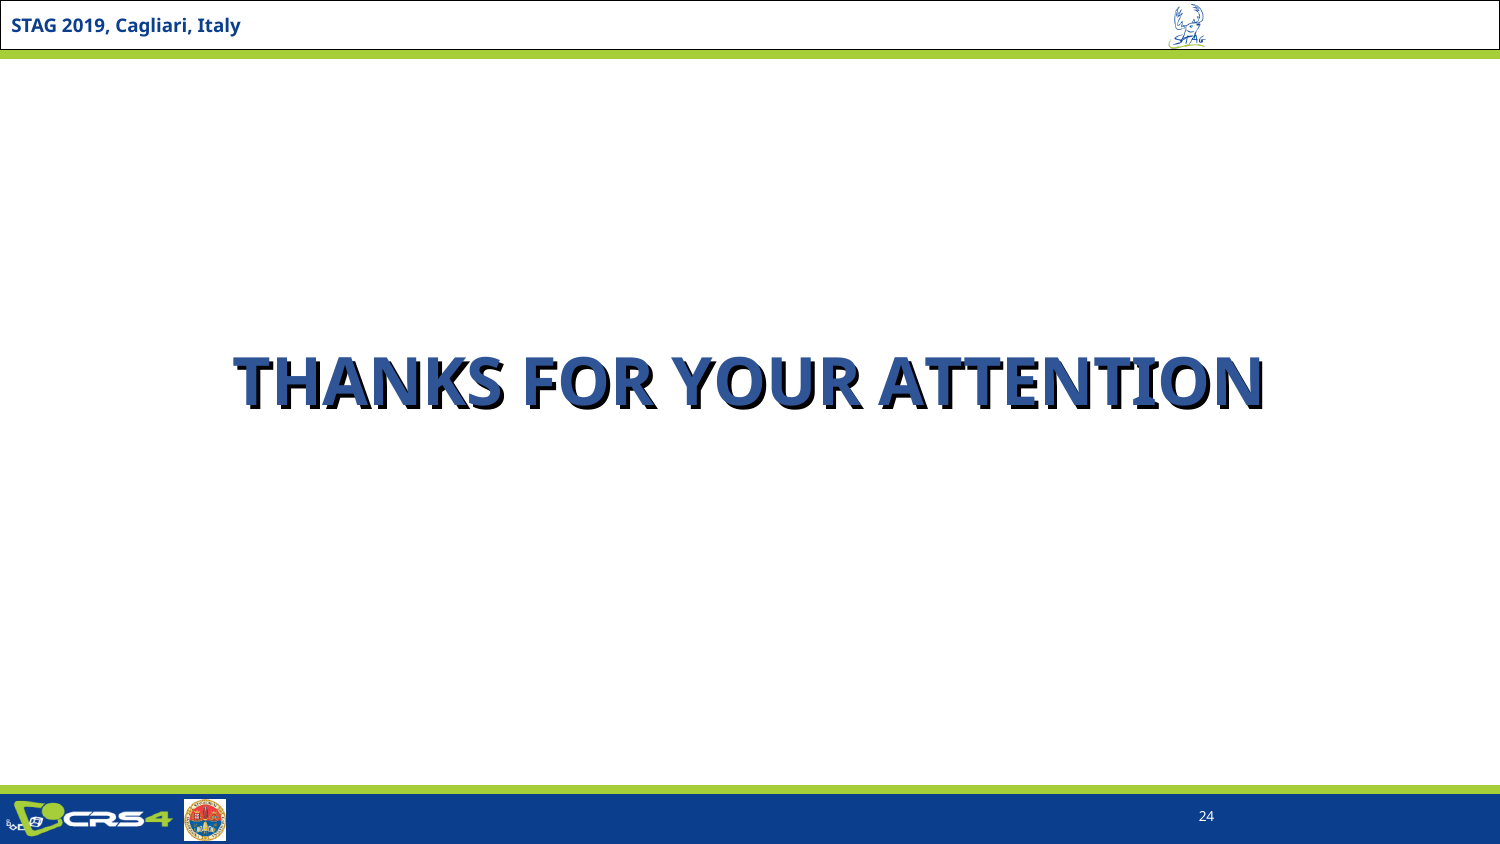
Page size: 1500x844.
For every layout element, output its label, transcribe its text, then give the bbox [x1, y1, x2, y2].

text_box [1187, 802, 1500, 831]
title Thanks for your attention [112, 382, 1388, 462]
